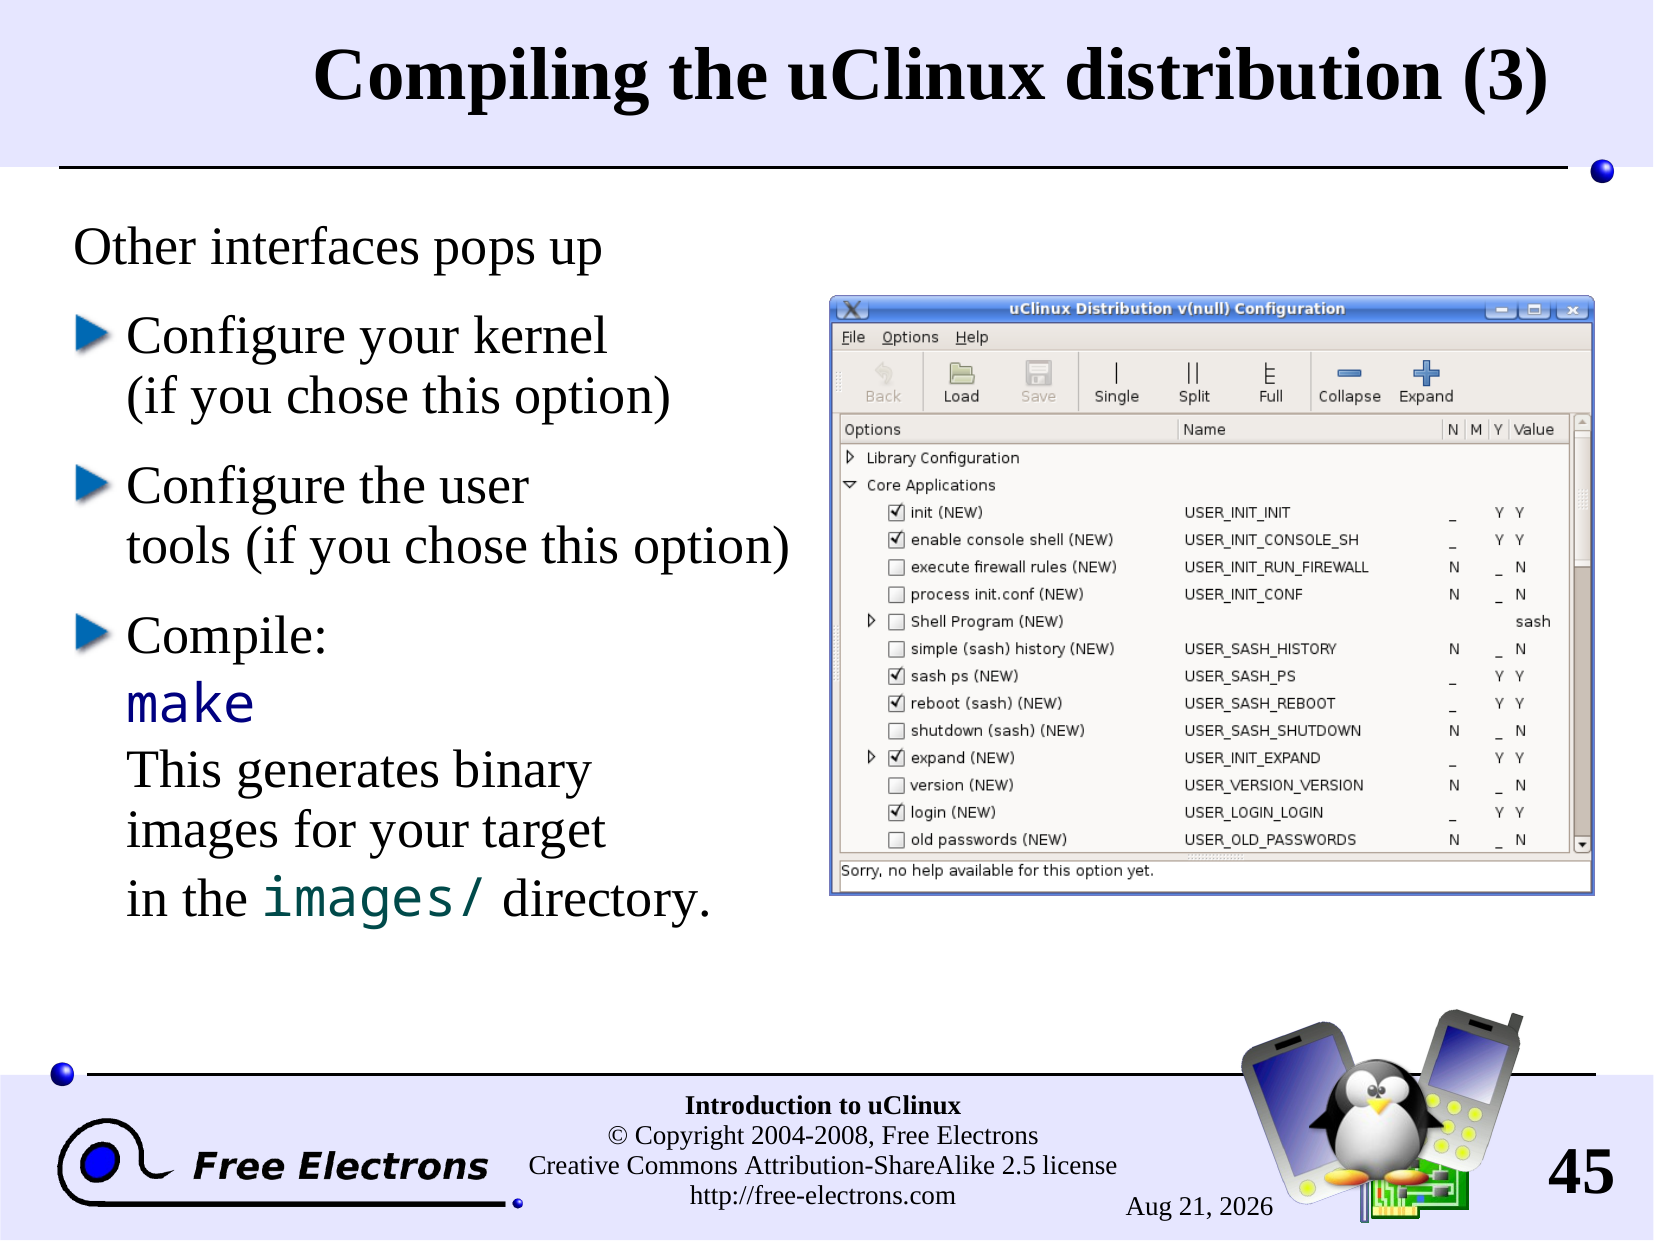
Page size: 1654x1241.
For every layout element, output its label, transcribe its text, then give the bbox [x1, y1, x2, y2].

picture [50, 1107, 527, 1216]
picture [1231, 1007, 1538, 1241]
list Other interfaces pops up Configure your kernel (if you chose this option) Configure the user tools (if you chose this option) Compile: make This generates binary images for your target in the images/ directory. [55, 216, 1518, 1066]
title Compiling the uClinux distribution (3) [60, 25, 1551, 124]
picture [829, 295, 1595, 896]
